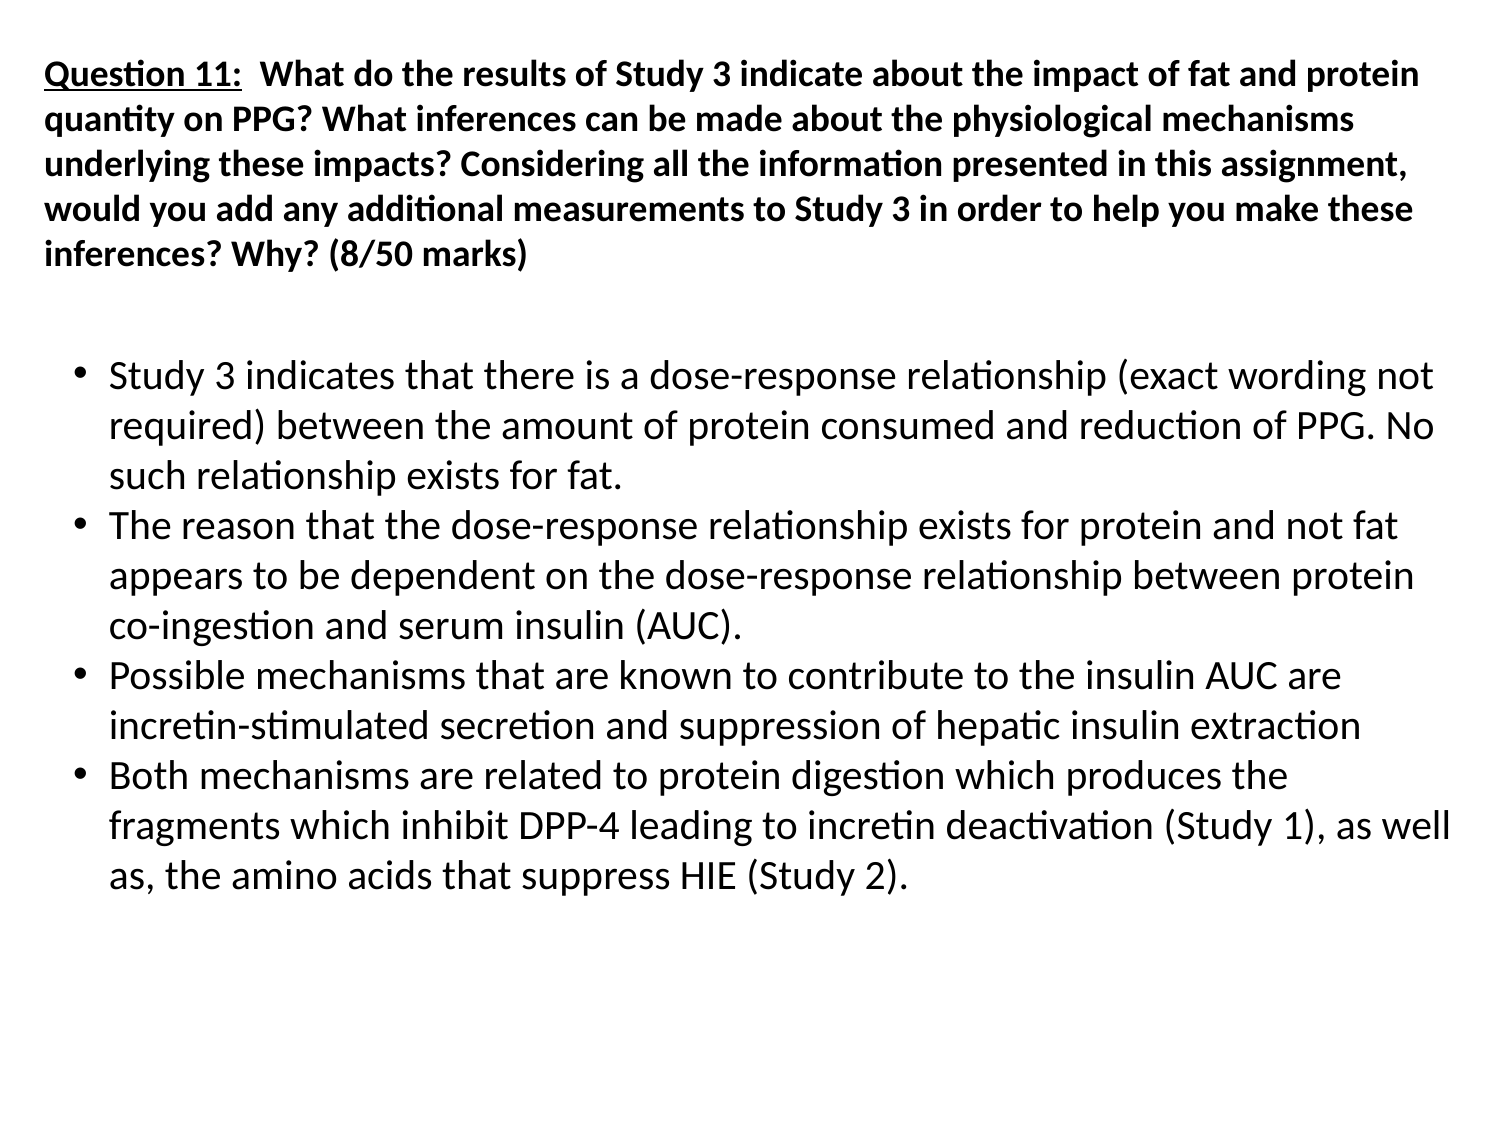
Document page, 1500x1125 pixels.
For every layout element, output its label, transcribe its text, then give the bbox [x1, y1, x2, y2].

text_box Study 3 indicates that there is a dose-response relationship (exact wording not required) between the amount of protein consumed and reduction of PPG. No such relationship exists for fat. The reason that the dose-response relationship exists for protein and not fat appears to be dependent on the dose-response relationship between protein co-ingestion and serum insulin (AUC). Possible mechanisms that are known to contribute to the insulin AUC are incretin-stimulated secretion and suppression of hepatic insulin extraction Both mechanisms are related to protein digestion which produces the fragments which inhibit DPP-4 leading to incretin deactivation (Study 1), as well as, the amino acids that suppress HIE (Study 2). [58, 295, 1471, 1125]
text_box Question 11: What do the results of Study 3 indicate about the impact of fat and protein quantity on PPG? What inferences can be made about the physiological mechanisms underlying these impacts? Considering all the information presented in this assignment, would you add any additional measurements to Study 3 in order to help you make these inferences? Why? (8/50 marks) [29, 41, 1478, 507]
